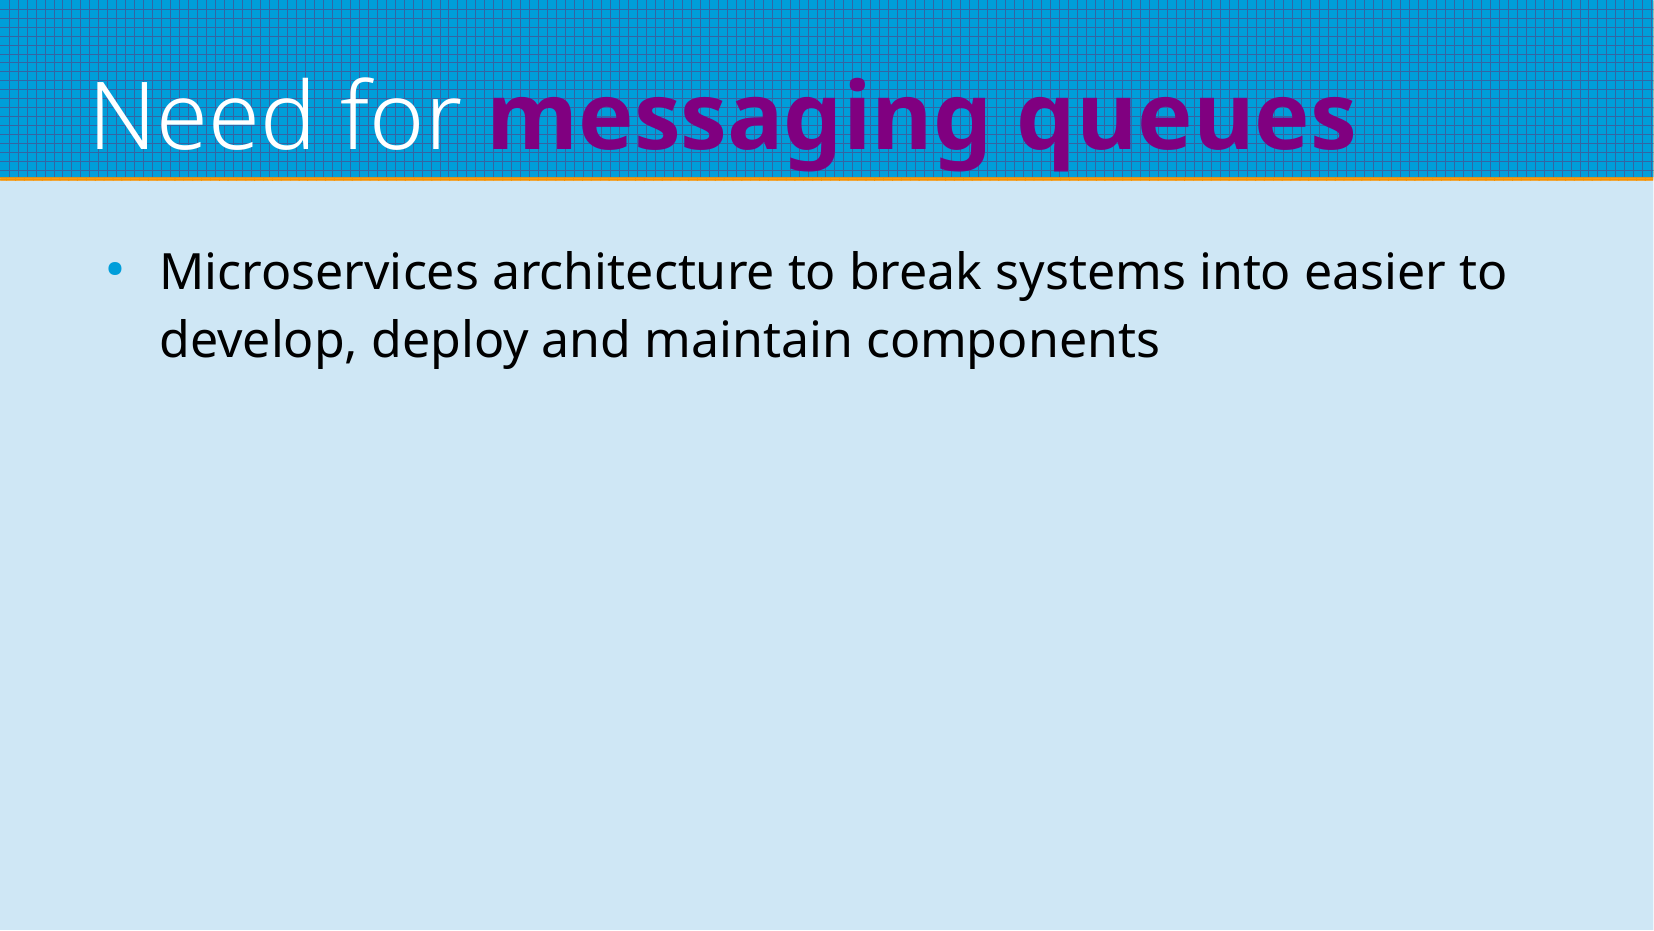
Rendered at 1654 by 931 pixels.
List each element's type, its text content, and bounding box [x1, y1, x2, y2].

title Need for messaging queues [88, 14, 1565, 178]
list Microservices architecture to break systems into easier to develop, deploy and maintain components [88, 236, 1565, 813]
